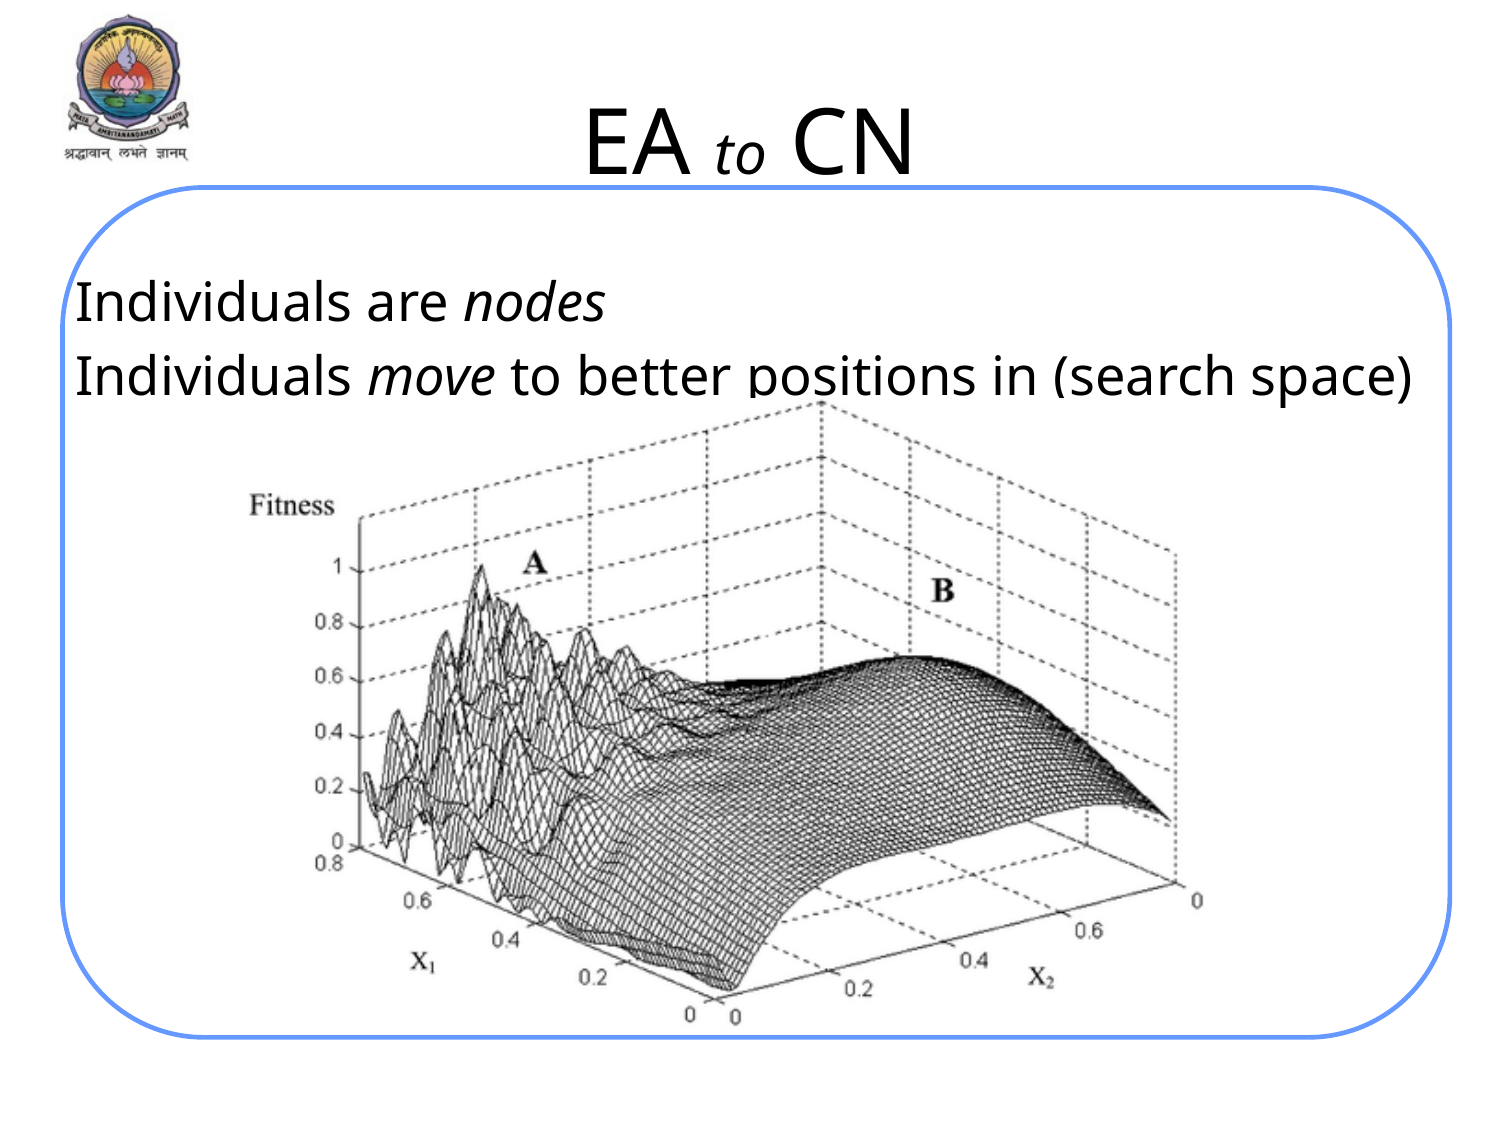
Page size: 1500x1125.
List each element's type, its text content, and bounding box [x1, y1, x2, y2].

picture [62, 12, 193, 163]
title EA to CN [75, 44, 1425, 233]
picture [248, 398, 1205, 1028]
subtitle Individuals are nodes Individuals move to better positions in (search space) [75, 263, 1425, 916]
